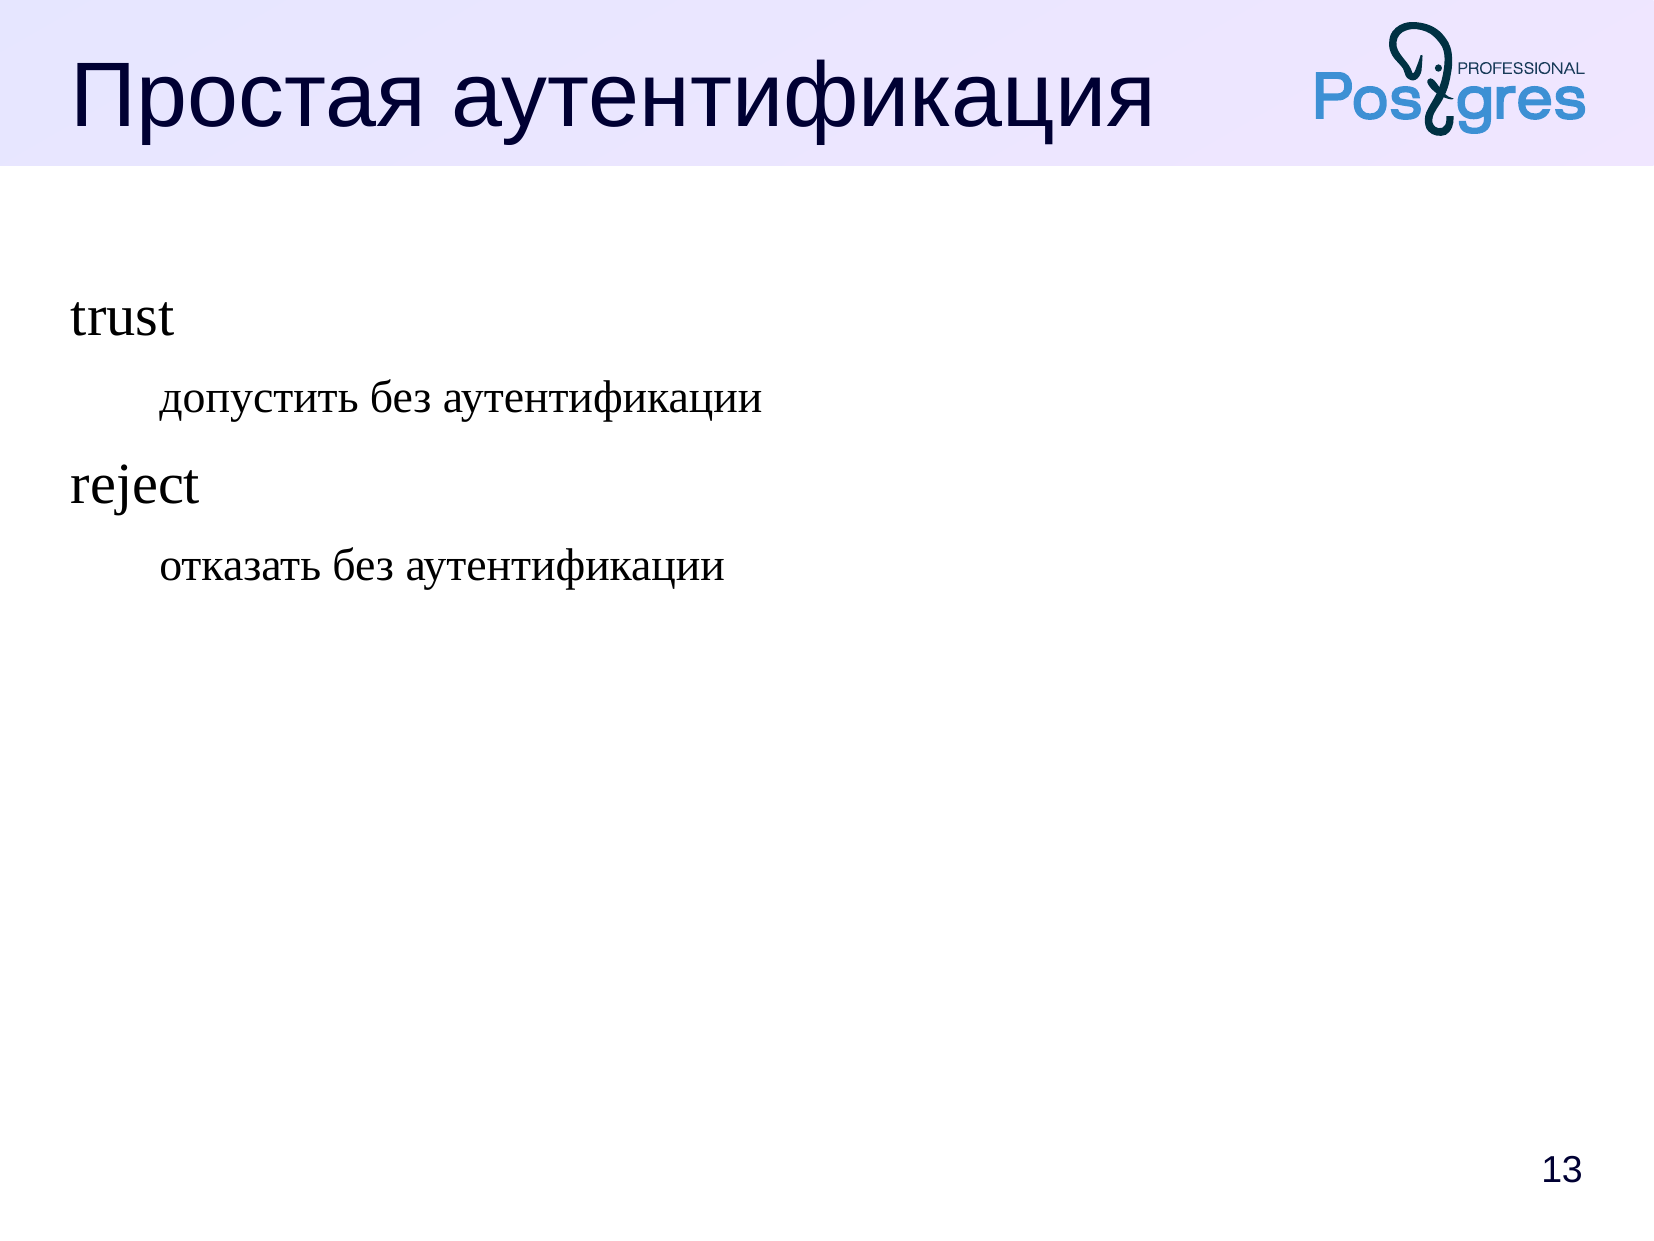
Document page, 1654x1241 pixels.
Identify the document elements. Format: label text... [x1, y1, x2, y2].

list trust допустить без аутентификации reject отказать без аутентификации [70, 283, 1583, 1141]
title Простая аутентификация [70, 43, 1276, 147]
